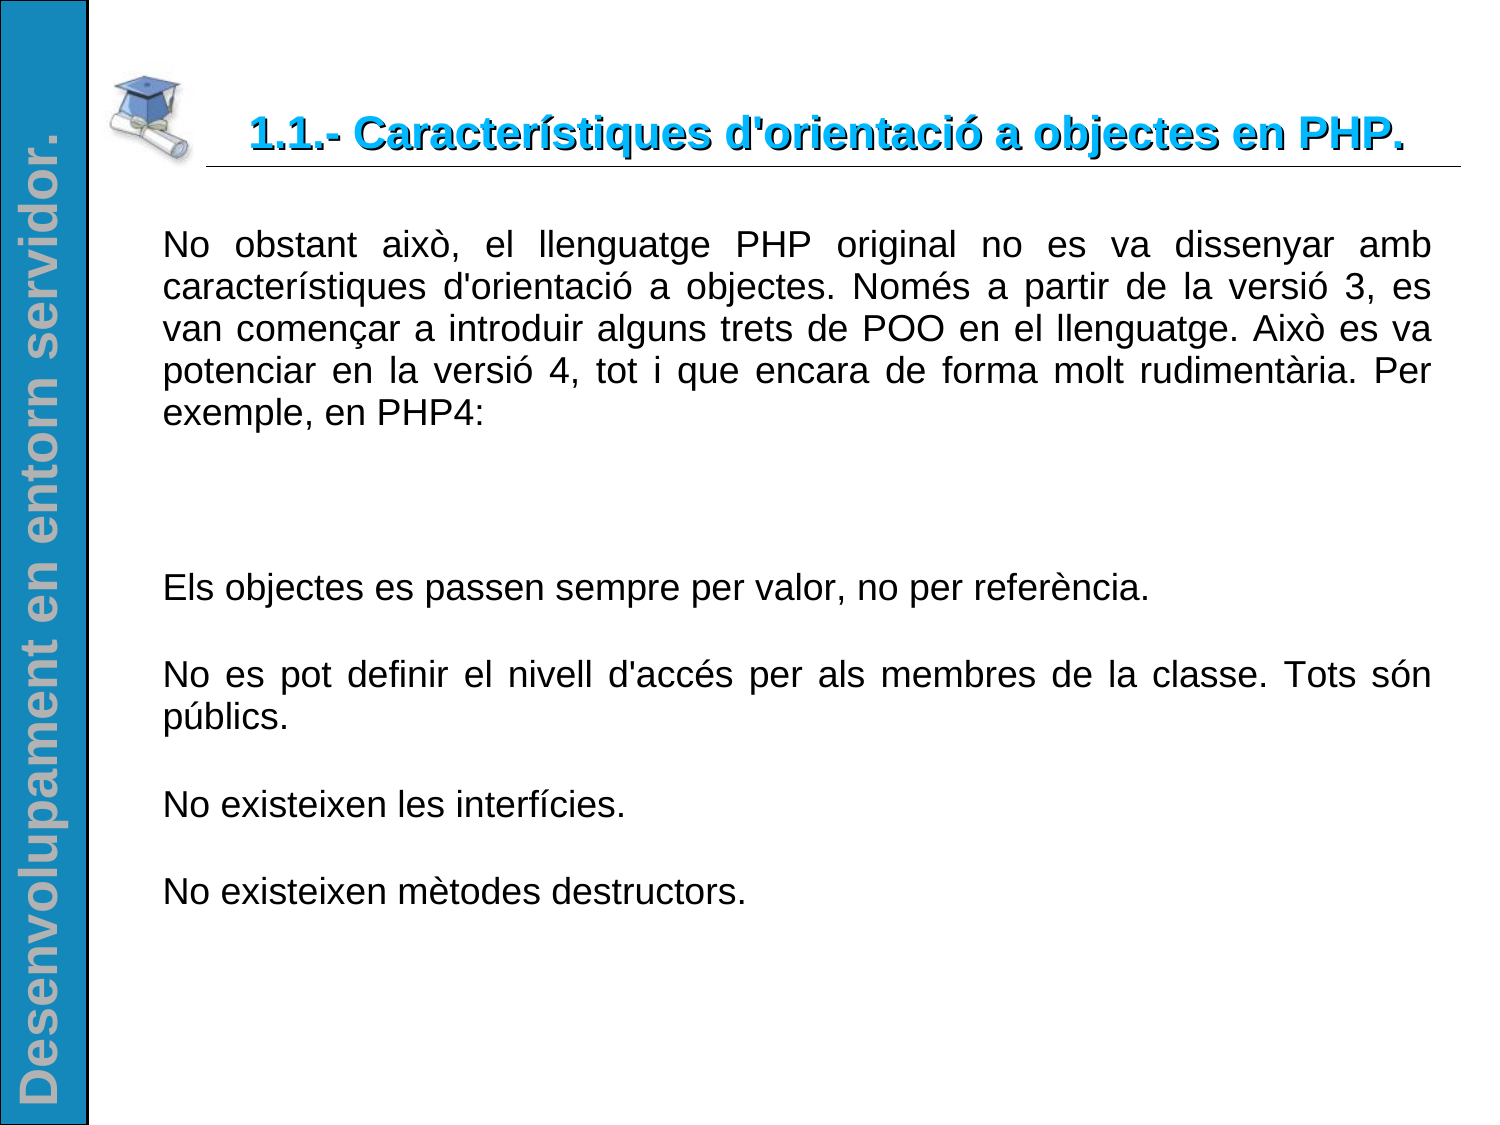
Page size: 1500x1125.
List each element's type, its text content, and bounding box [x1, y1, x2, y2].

text_box No obstant això, el llenguatge PHP original no es va dissenyar amb característiques d'orientació a objectes. Només a partir de la versió 3, es van començar a introduir alguns trets de POO en el llenguatge. Això es va potenciar en la versió 4, tot i que encara de forma molt rudimentària. Per exemple, en PHP4: Els objectes es passen sempre per valor, no per referència. No es pot definir el nivell d'accés per als membres de la classe. Tots són públics. No existeixen les interfícies. No existeixen mètodes destructors. [147, 215, 1447, 920]
picture [93, 61, 206, 174]
title 1.1.- Característiques d'orientació a objectes en PHP. [206, 88, 1447, 178]
